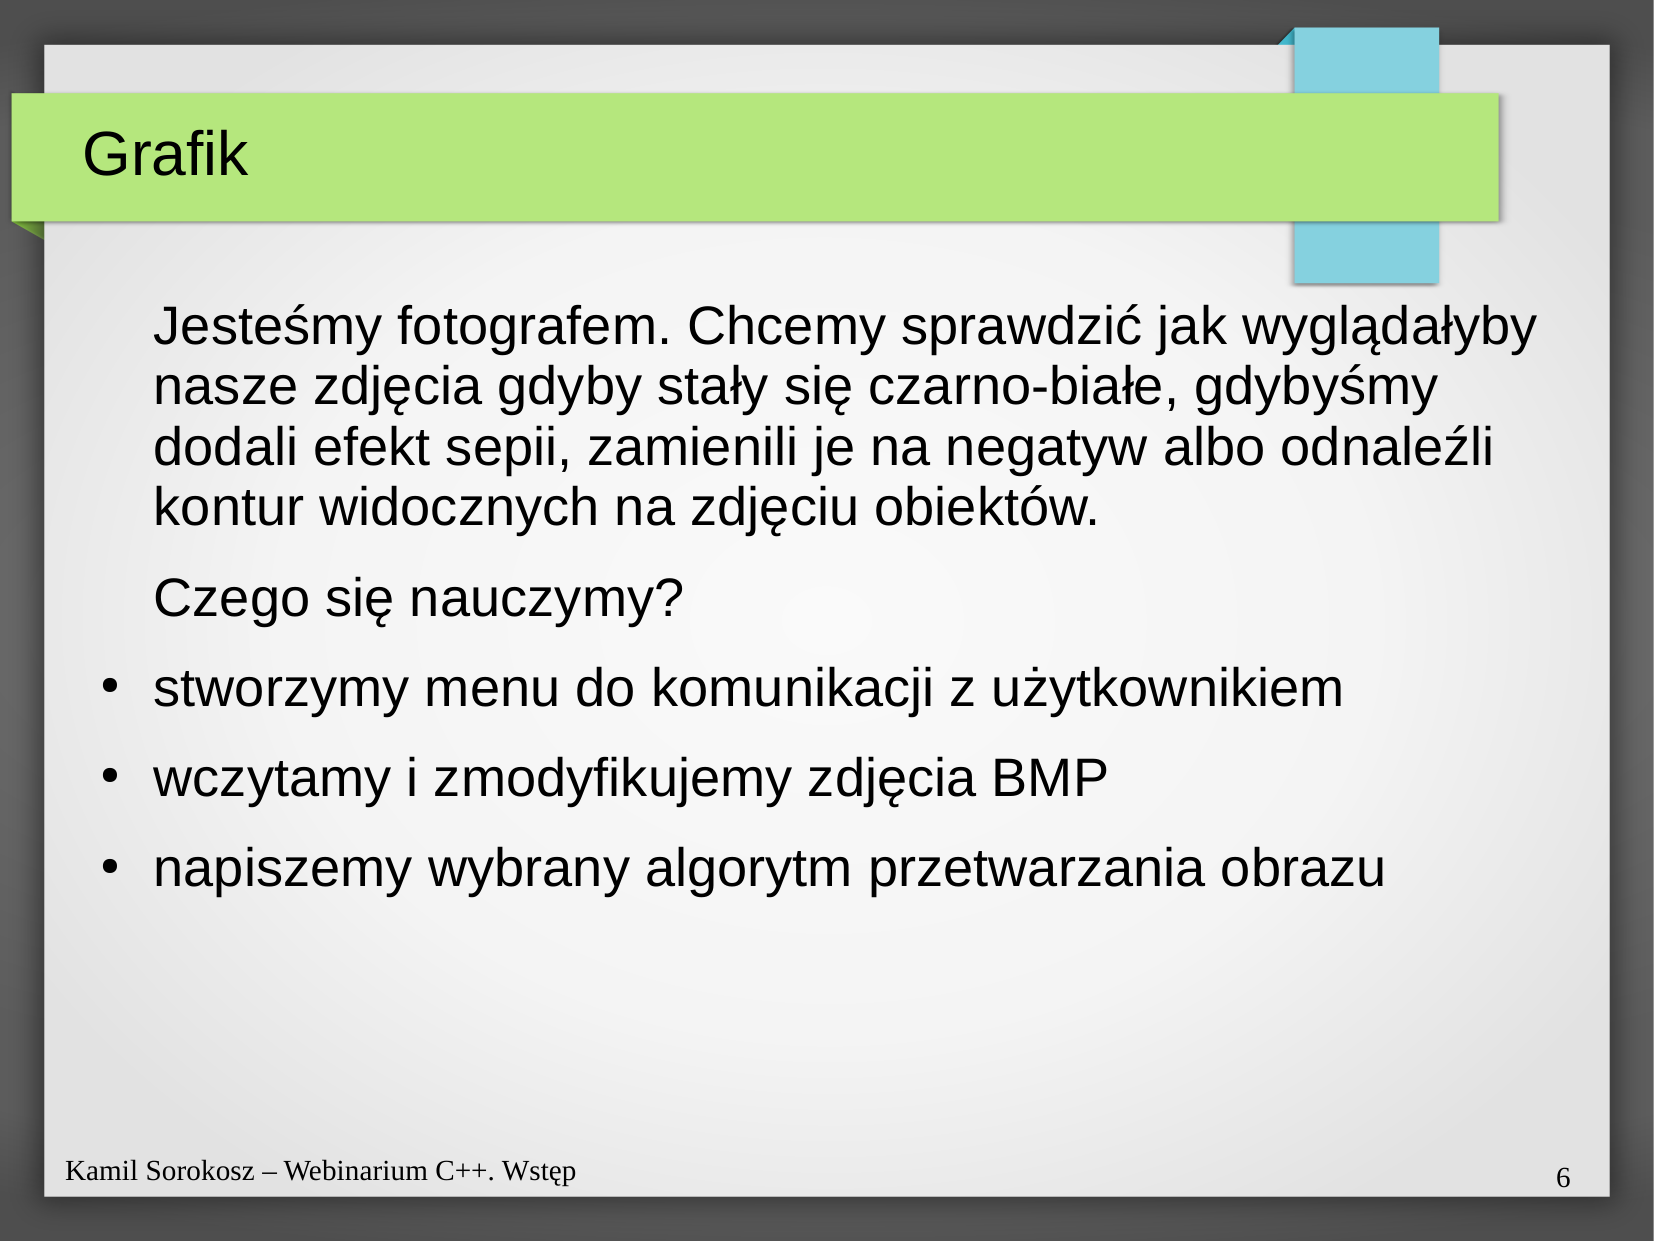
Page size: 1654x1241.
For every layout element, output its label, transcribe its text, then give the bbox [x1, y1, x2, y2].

picture [0, 0, 1654, 1241]
list Jesteśmy fotografem. Chcemy sprawdzić jak wyglądałyby nasze zdjęcia gdyby stały się czarno-białe, gdybyśmy dodali efekt sepii, zamienili je na negatyw albo odnaleźli kontur widocznych na zdjęciu obiektów. Czego się nauczymy? stworzymy menu do komunikacji z użytkownikiem wczytamy i zmodyfikujemy zdjęcia BMP napiszemy wybrany algorytm przetwarzania obrazu [82, 295, 1571, 1015]
title Grafik [82, 94, 1506, 213]
